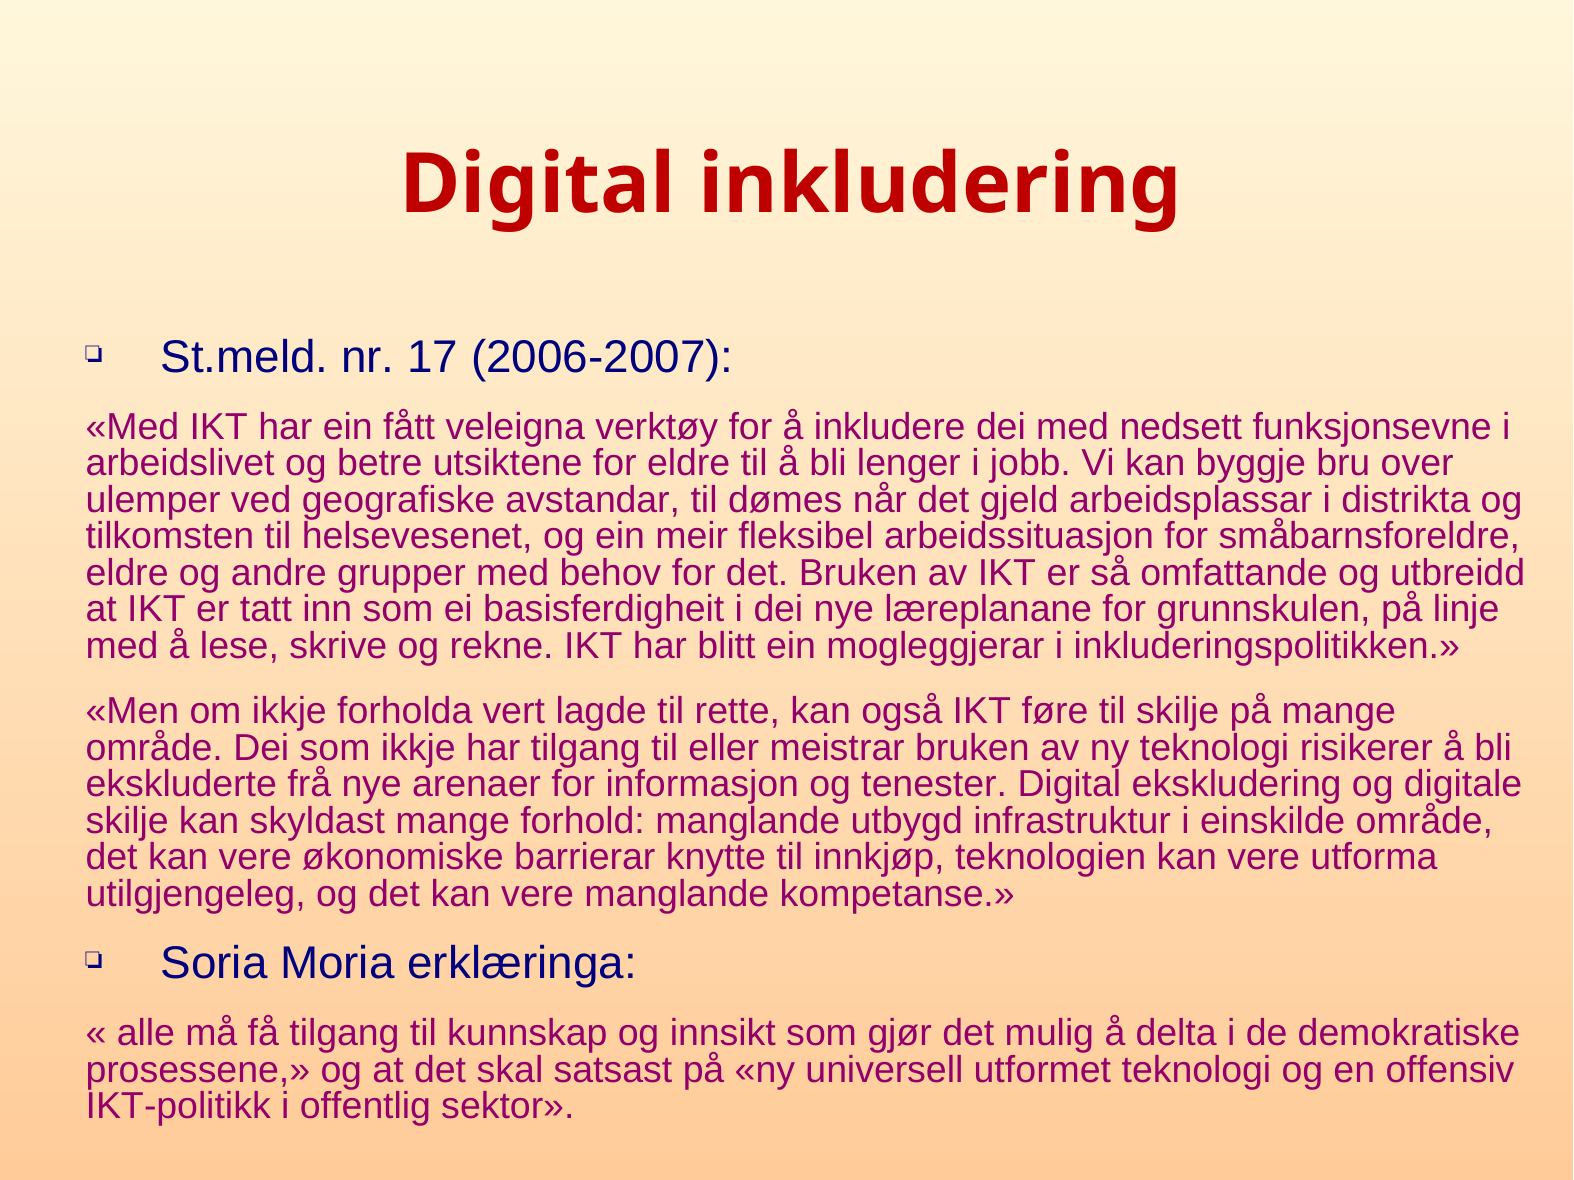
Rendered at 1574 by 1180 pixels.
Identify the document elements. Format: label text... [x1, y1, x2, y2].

title Digital inkludering [39, 54, 1543, 309]
list St.meld. nr. 17 (2006-2007): «Med IKT har ein fått veleigna verktøy for å inkludere dei med nedsett funksjonsevne i arbeidslivet og betre utsiktene for eldre til å bli lenger i jobb. Vi kan byggje bru over ulemper ved geografiske avstandar, til dømes når det gjeld arbeidsplassar i distrikta og tilkomsten til helsevesenet, og ein meir fleksibel arbeidssituasjon for småbarnsforeldre, eldre og andre grupper med behov for det. Bruken av IKT er så omfattande og utbreidd at IKT er tatt inn som ei basisferdigheit i dei nye læreplanane for grunnskulen, på linje med å lese, skrive og rekne. IKT har blitt ein mogleggjerar i inkluderingspolitikken.» «Men om ikkje forholda vert lagde til rette, kan også IKT føre til skilje på mange område. Dei som ikkje har tilgang til eller meistrar bruken av ny teknologi risikerer å bli ekskluderte frå nye arenaer for informasjon og tenester. Digital ekskludering og digitale skilje kan skyldast mange forhold: manglande utbygd infrastruktur i einskilde område, det kan vere økonomiske barrierar knytte til innkjøp, teknologien kan vere utforma utilgjengeleg, og det kan vere manglande kompetanse.» Soria Moria erklæringa: « alle må få tilgang til kunnskap og innsikt som gjør det mulig å delta i de demokratiske prosessene,» og at det skal satsast på «ny universell utformet teknologi og en offensiv IKT-politikk i offentlig sektor». [85, 336, 1539, 1180]
